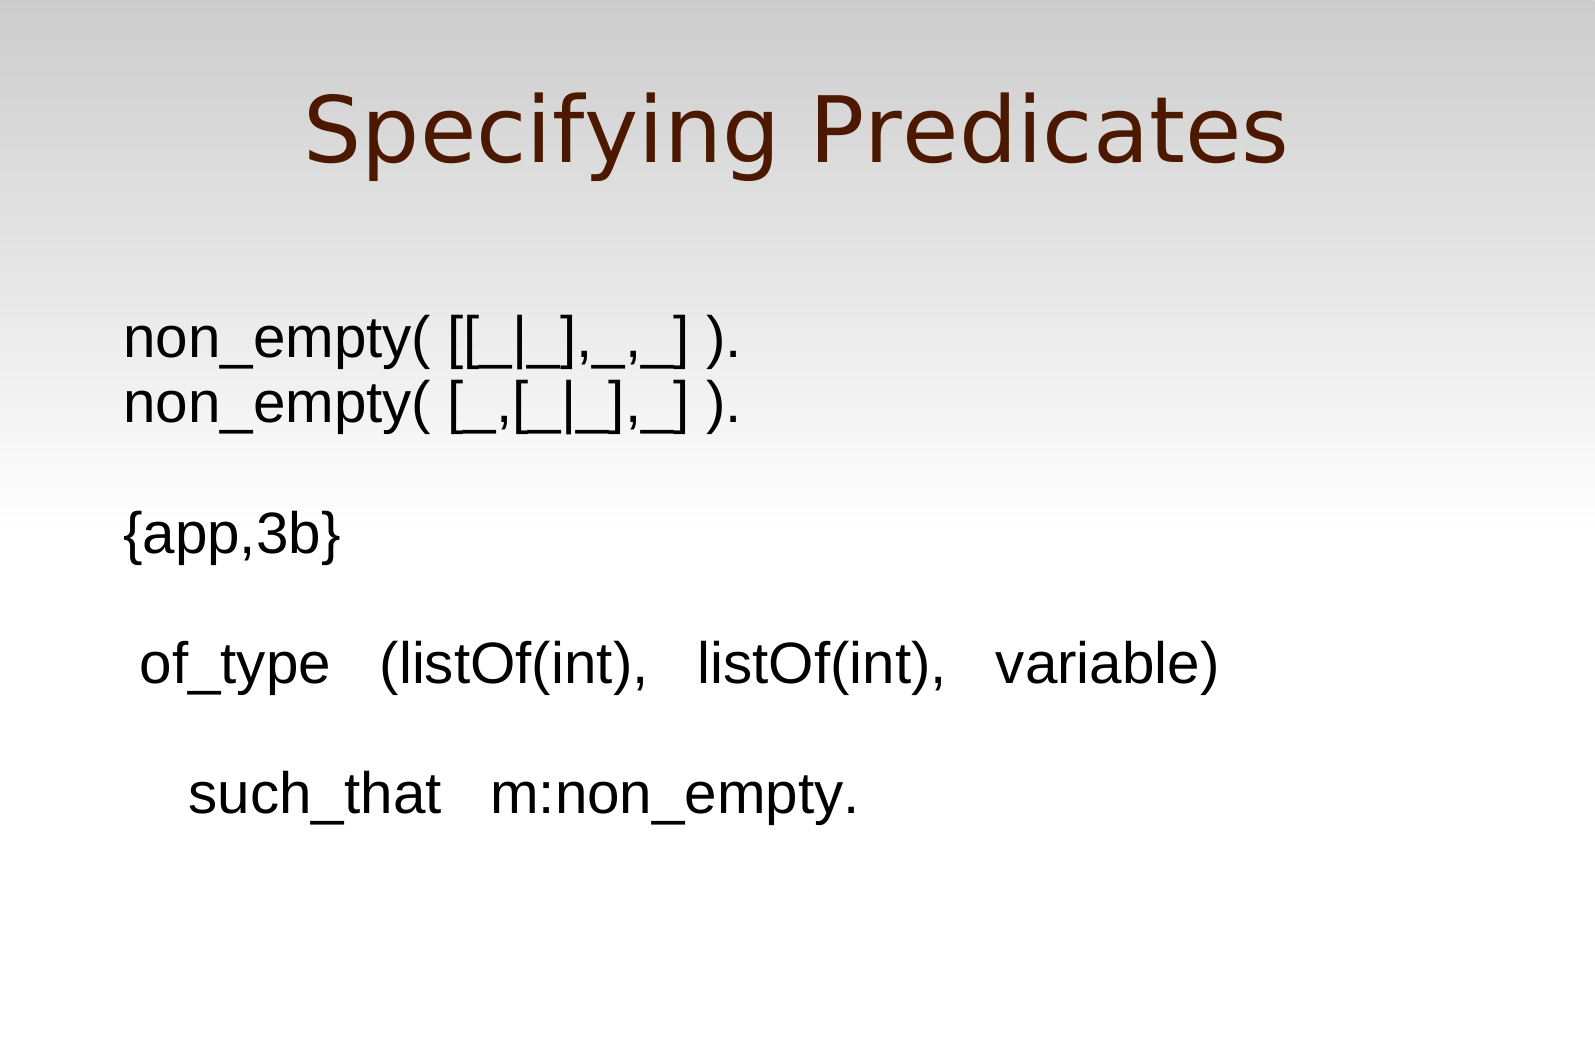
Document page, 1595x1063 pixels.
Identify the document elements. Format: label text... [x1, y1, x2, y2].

text_box non_empty( [[_|_],_,_] ). non_empty( [_,[_|_],_] ). {app,3b} of_type (listOf(int), listOf(int), variable) such_that m:non_empty. [108, 297, 1384, 835]
title Specifying Predicates [79, 42, 1515, 220]
